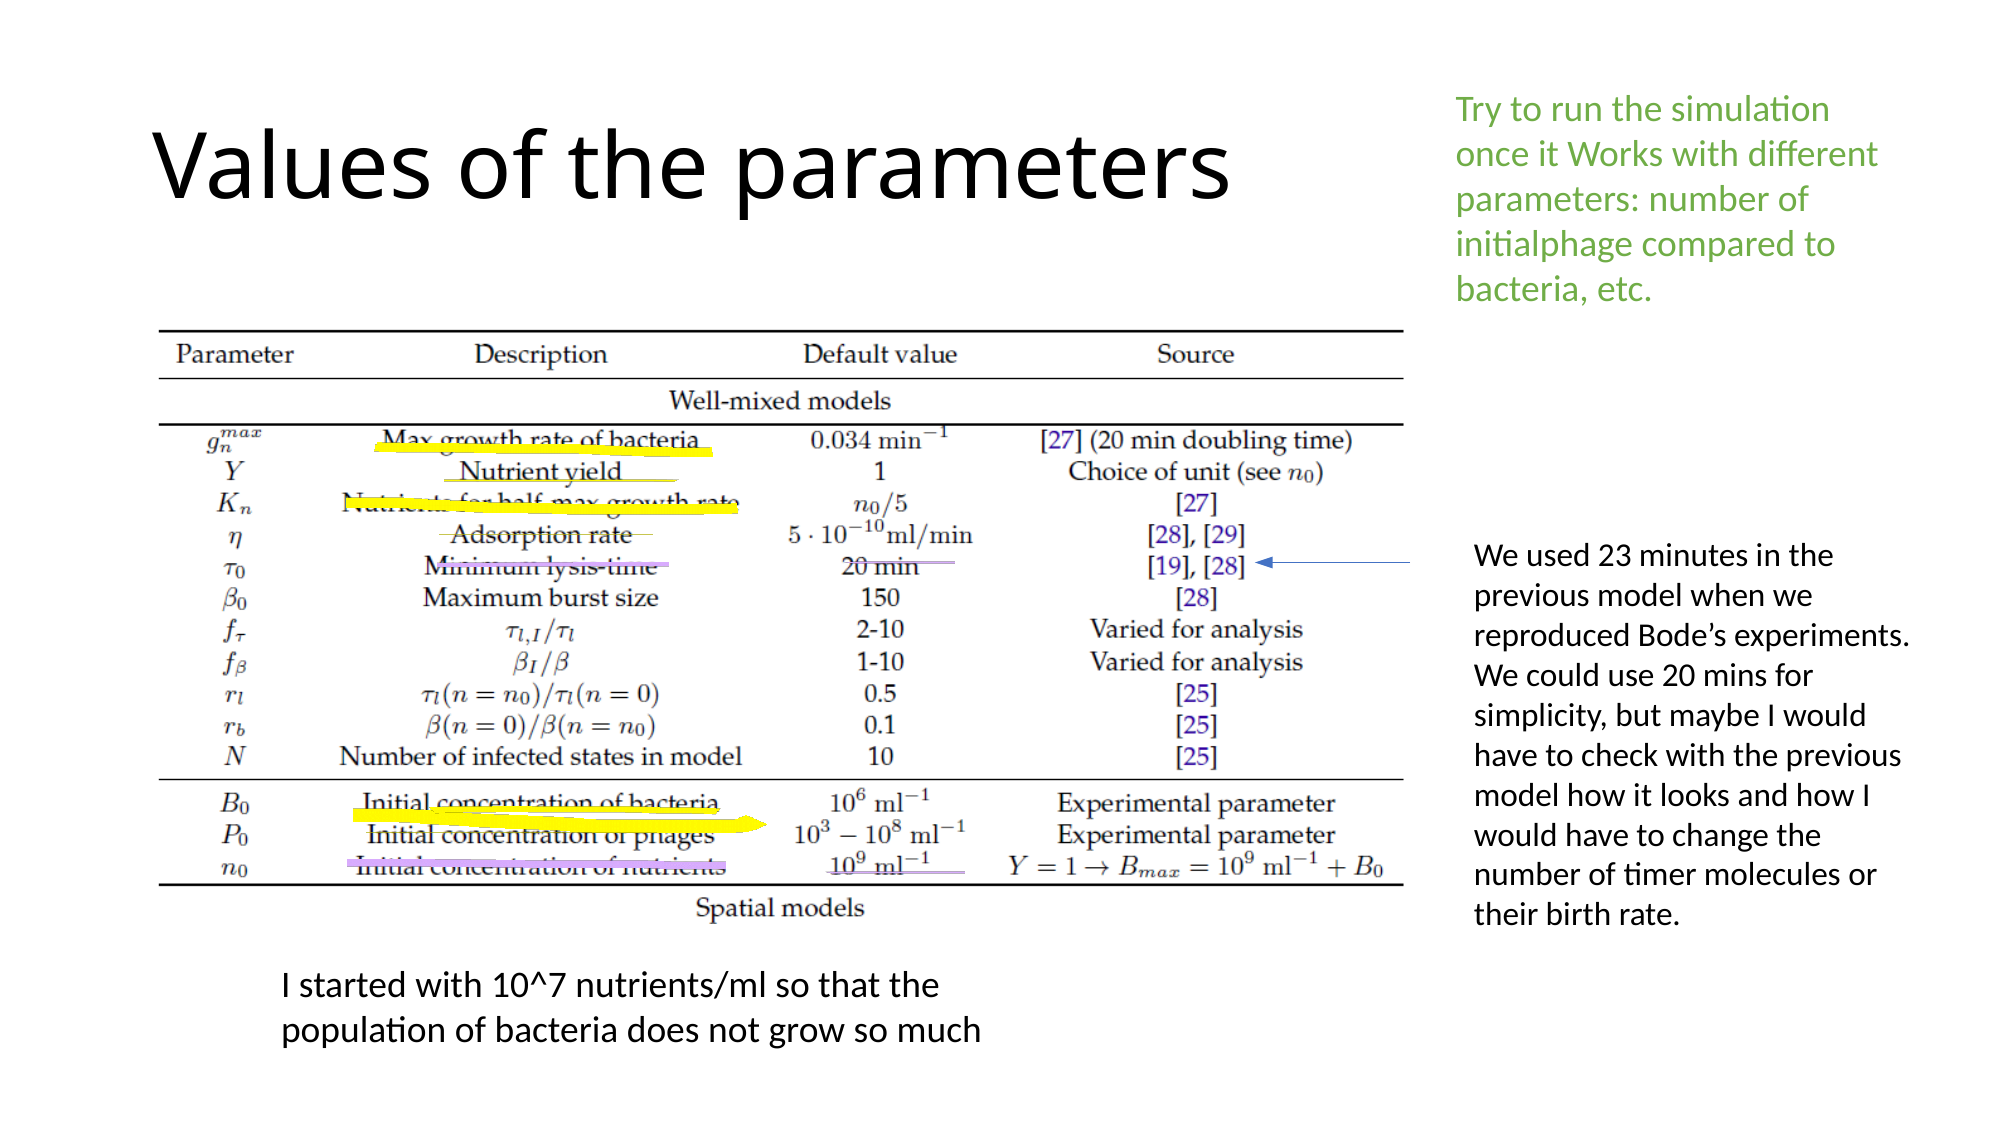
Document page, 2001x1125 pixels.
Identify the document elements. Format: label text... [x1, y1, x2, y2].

text_box I started with 10^7 nutrients/ml so that the population of bacteria does not grow so much [266, 952, 1065, 1059]
text_box Try to run the simulation once it Works with different parameters: number of initialphage compared to bacteria, etc. [1440, 76, 1904, 319]
text_box We used 23 minutes in the previous model when we reproduced Bode’s experiments. We could use 20 mins for simplicity, but maybe I would have to check with the previous model how it looks and how I would have to change the number of timer molecules or their birth rate. [1458, 525, 1948, 945]
title Values of the parameters [137, 59, 1863, 233]
picture [96, 233, 1512, 924]
